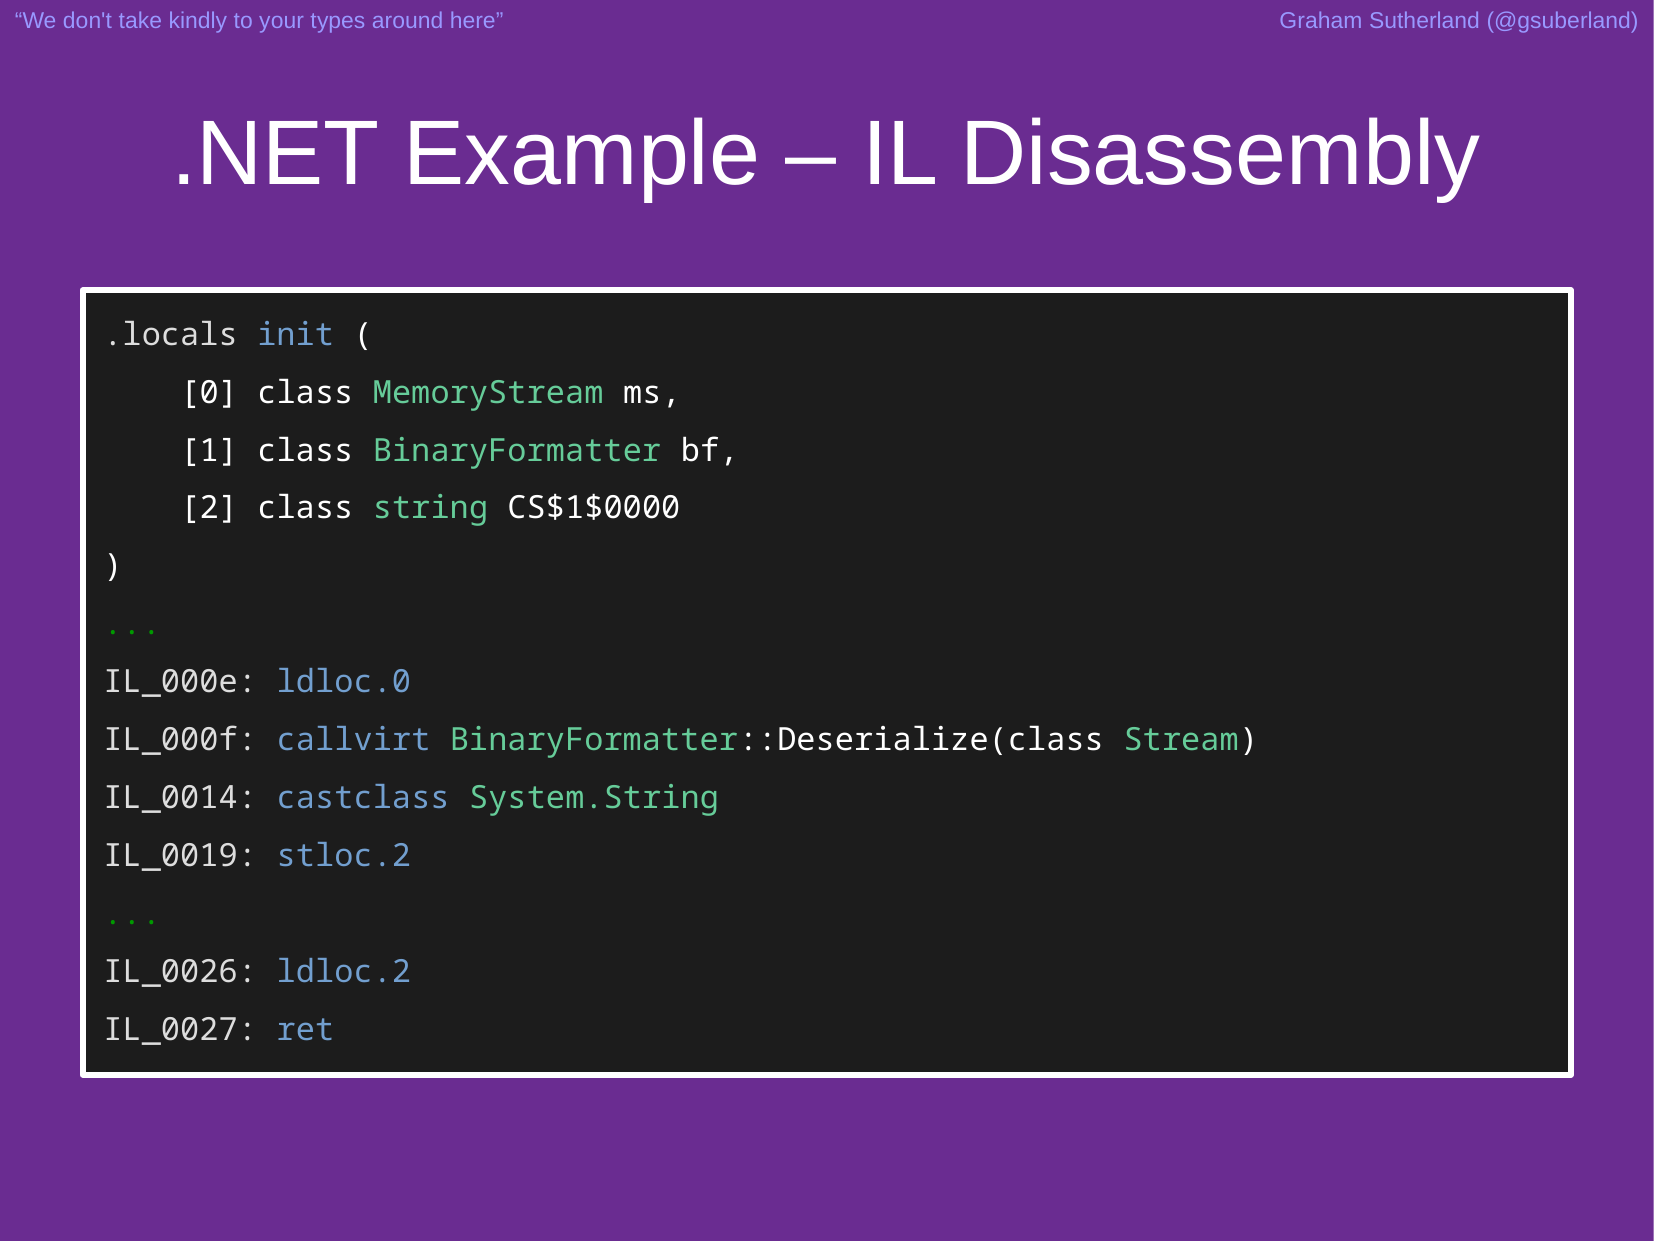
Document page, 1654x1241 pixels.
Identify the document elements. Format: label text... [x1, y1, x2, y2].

title .NET Example – IL Disassembly [82, 49, 1571, 257]
list .locals init ( [0] class MemoryStream ms, [1] class BinaryFormatter bf, [2] class string CS$1$0000 ) ... IL_000e: ldloc.0 IL_000f: callvirt BinaryFormatter::Deserialize(class Stream) IL_0014: castclass System.String IL_0019: stloc.2 ... IL_0026: ldloc.2 IL_0027: ret [82, 290, 1571, 1075]
picture [0, 0, 1654, 1241]
